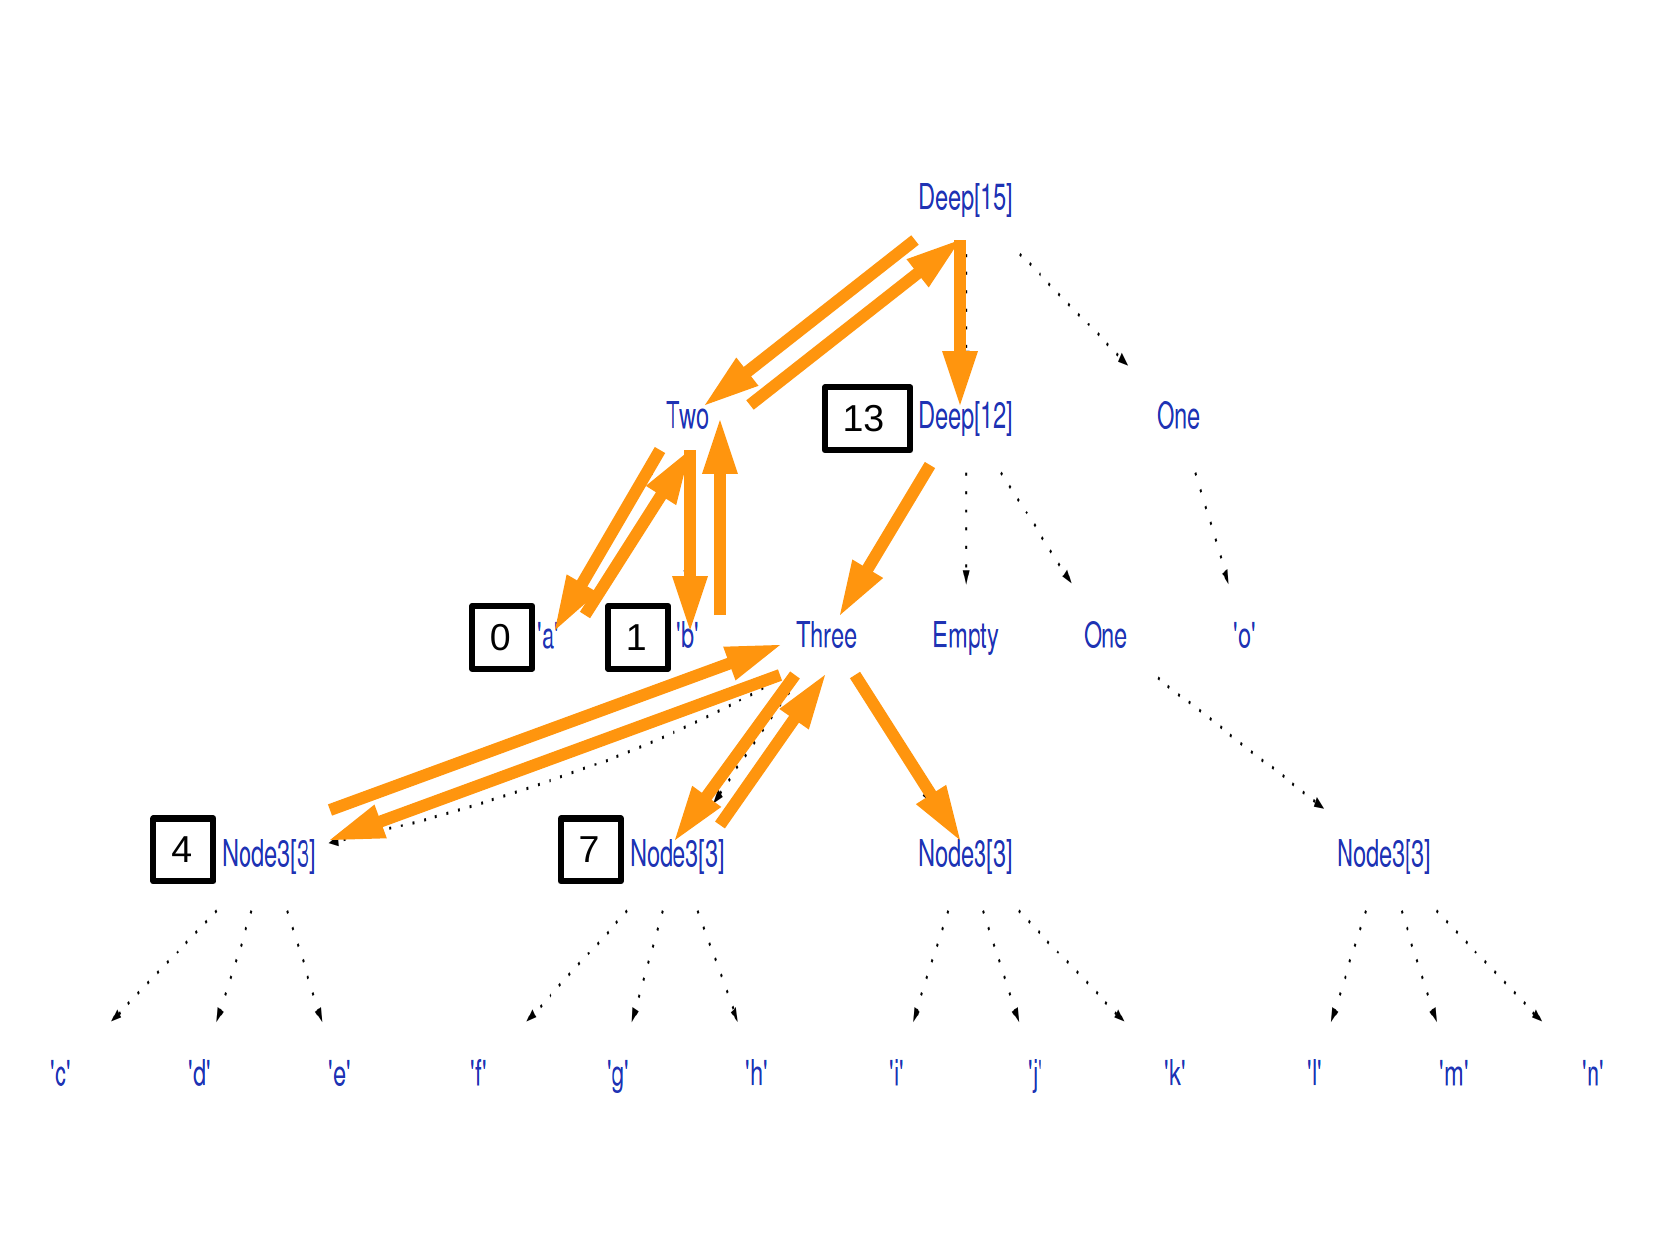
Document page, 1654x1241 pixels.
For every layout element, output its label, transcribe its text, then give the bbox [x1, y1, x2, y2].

text_box 1 [608, 605, 669, 669]
text_box 13 [825, 387, 911, 451]
text_box 4 [153, 818, 214, 882]
text_box 0 [472, 605, 533, 669]
text_box 7 [560, 818, 621, 882]
picture [0, 135, 1653, 1141]
